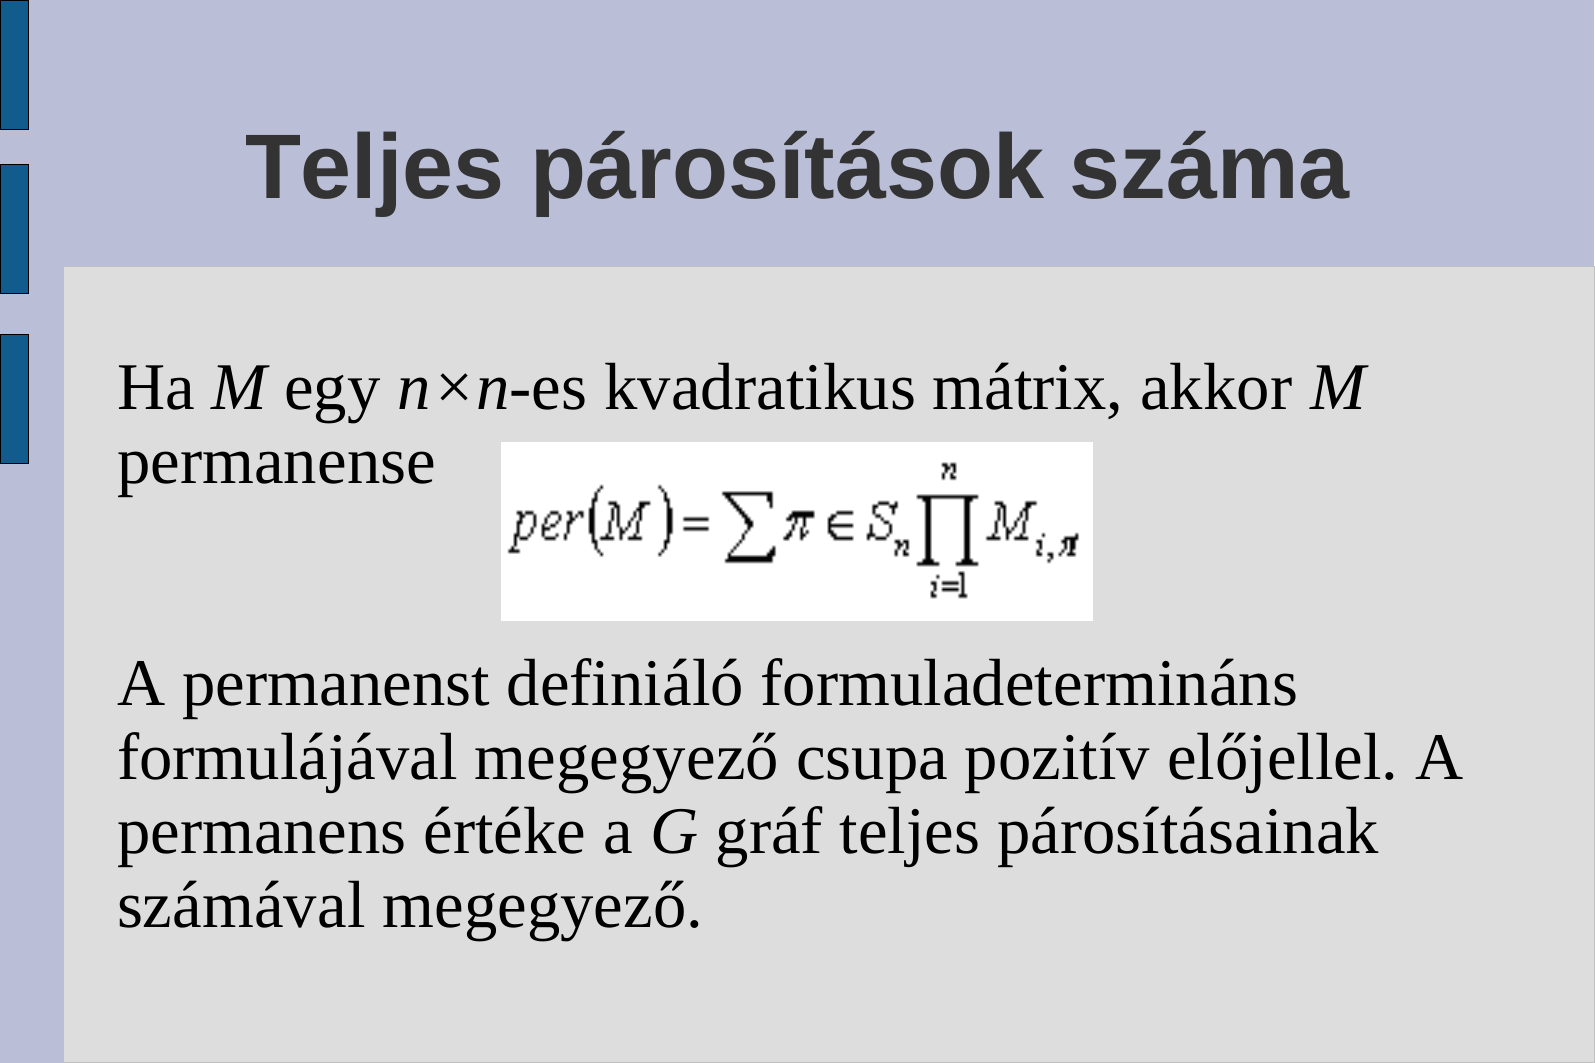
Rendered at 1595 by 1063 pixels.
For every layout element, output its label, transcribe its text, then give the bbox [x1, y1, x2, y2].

subtitle Ha M egy n×n-es kvadratikus mátrix, akkor M permanense A permanenst definiáló formuladetermináns formulájával megegyező csupa pozitív előjellel. A permanens értéke a G gráf teljes párosításainak számával megegyező. [117, 302, 1479, 990]
picture [501, 442, 1093, 621]
title Teljes párosítások száma [117, 85, 1479, 249]
